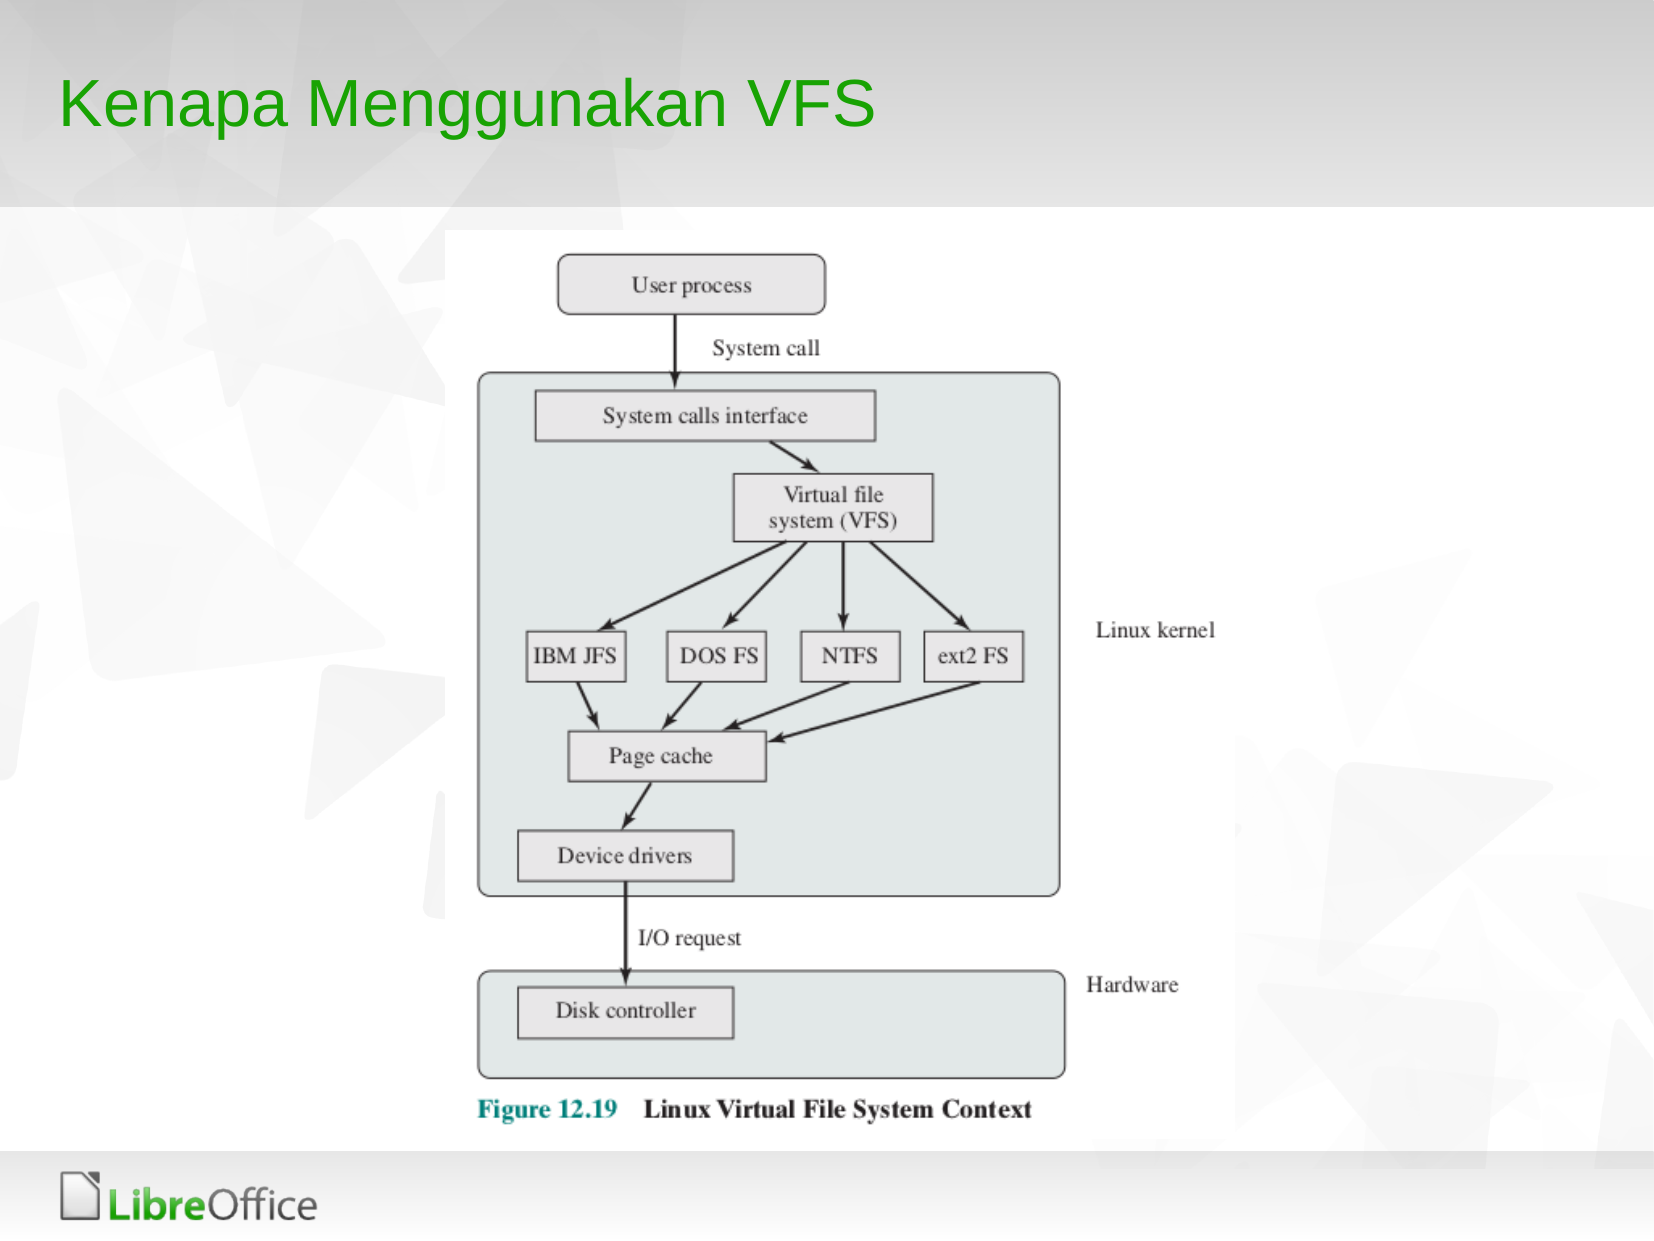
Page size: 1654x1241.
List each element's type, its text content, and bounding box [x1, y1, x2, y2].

title Kenapa Menggunakan VFS [59, 29, 1595, 178]
picture [0, 0, 1654, 1169]
picture [41, 1152, 337, 1240]
